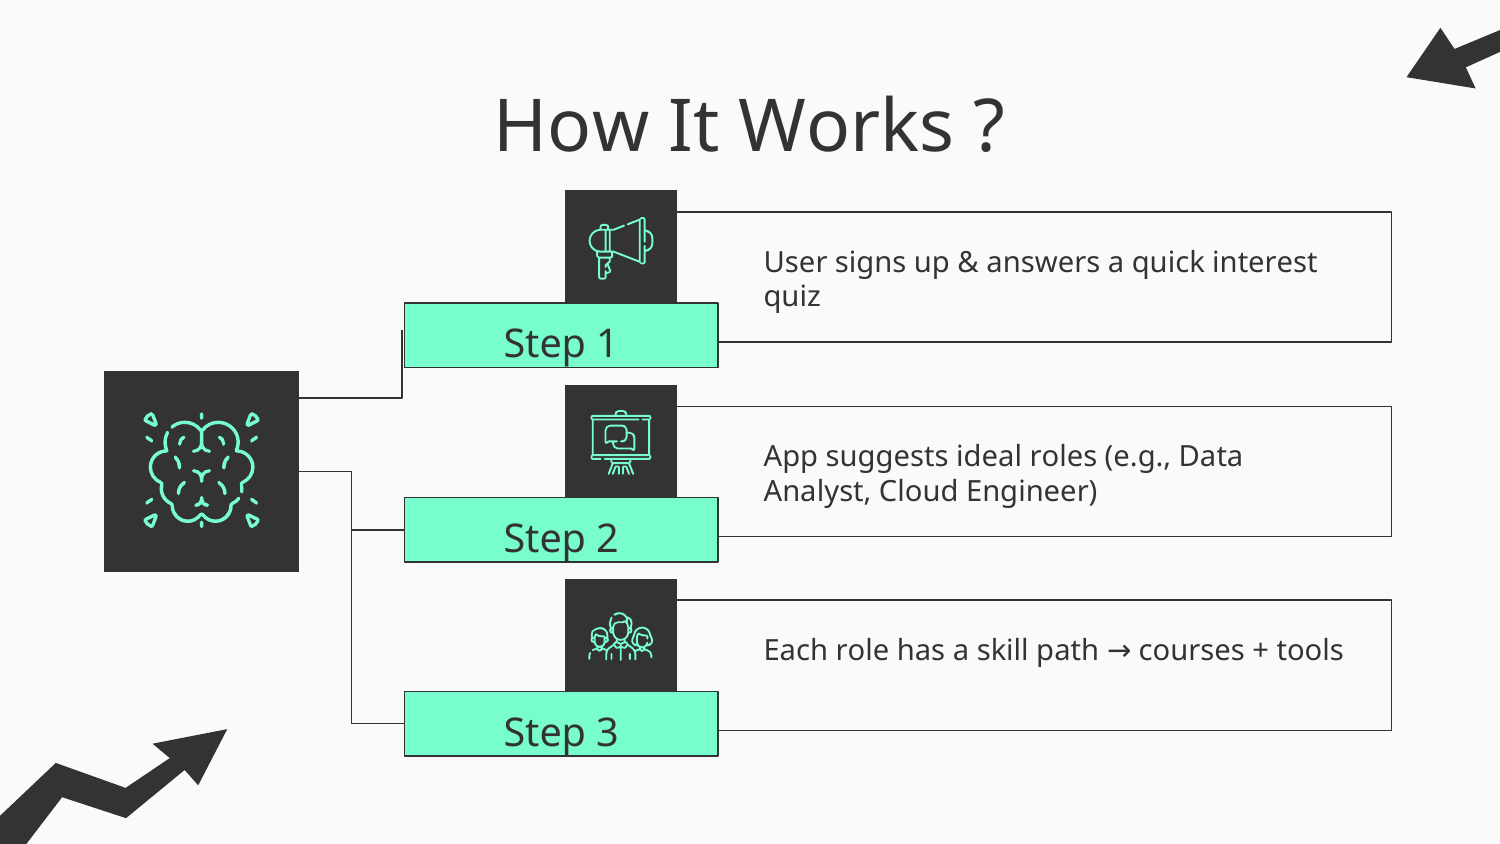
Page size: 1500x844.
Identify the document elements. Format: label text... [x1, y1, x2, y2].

text_box [565, 190, 677, 302]
text_box [0, 729, 228, 844]
title How It Works ? [118, 72, 1382, 167]
text_box Step 3 [404, 691, 718, 756]
text_box [104, 371, 299, 572]
text_box User signs up & answers a quick interest quiz [748, 227, 1368, 331]
text_box Step 1 [404, 303, 718, 368]
text_box [565, 579, 677, 691]
text_box Each role has a skill path → courses + tools [748, 616, 1368, 719]
text_box Step 2 [404, 497, 718, 563]
text_box [1406, 27, 1500, 89]
text_box App suggests ideal roles (e.g., Data Analyst, Cloud Engineer) [748, 422, 1368, 525]
text_box [565, 385, 677, 497]
